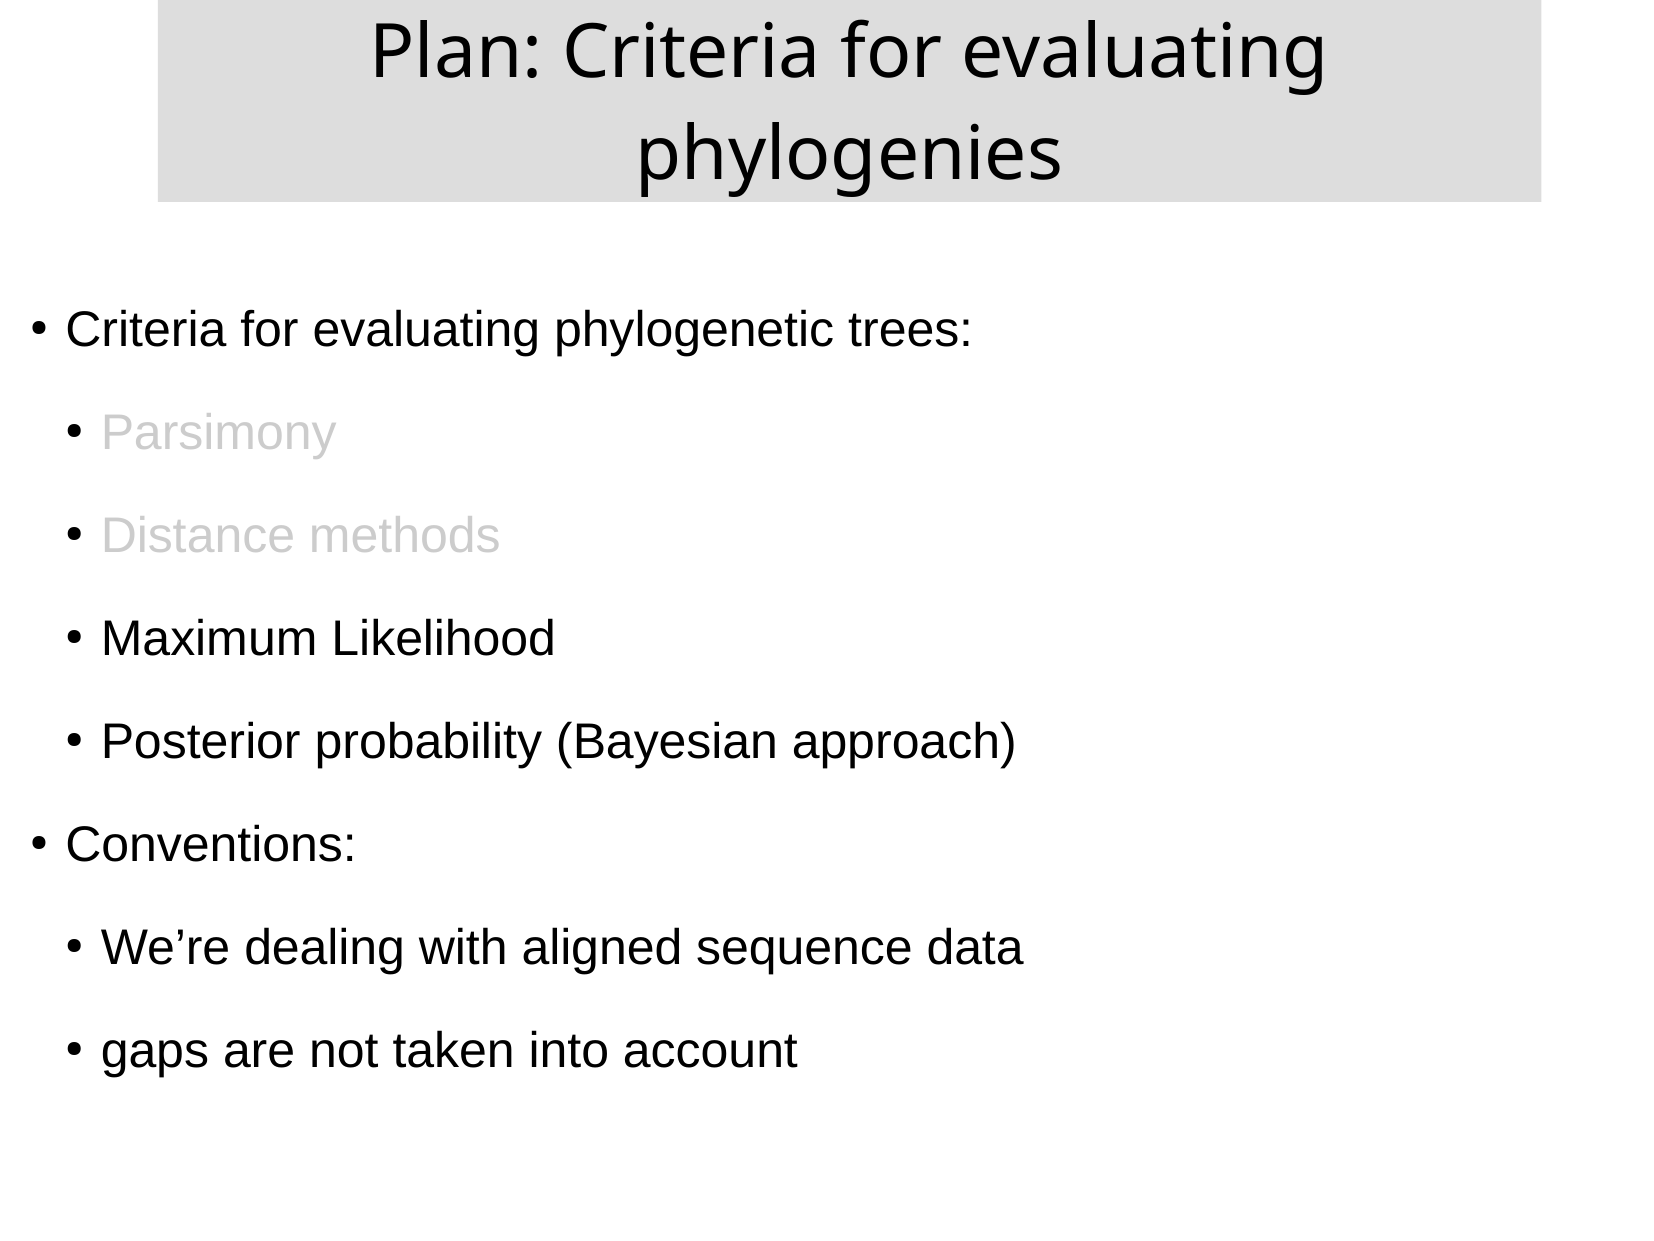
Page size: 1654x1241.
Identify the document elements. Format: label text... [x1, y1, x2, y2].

subtitle Criteria for evaluating phylogenetic trees: Parsimony Distance methods Maximum Likelihood Posterior probability (Bayesian approach) Conventions: We’re dealing with aligned sequence data gaps are not taken into account [30, 250, 1636, 1129]
title Plan: Criteria for evaluating phylogenies [157, 42, 1542, 157]
